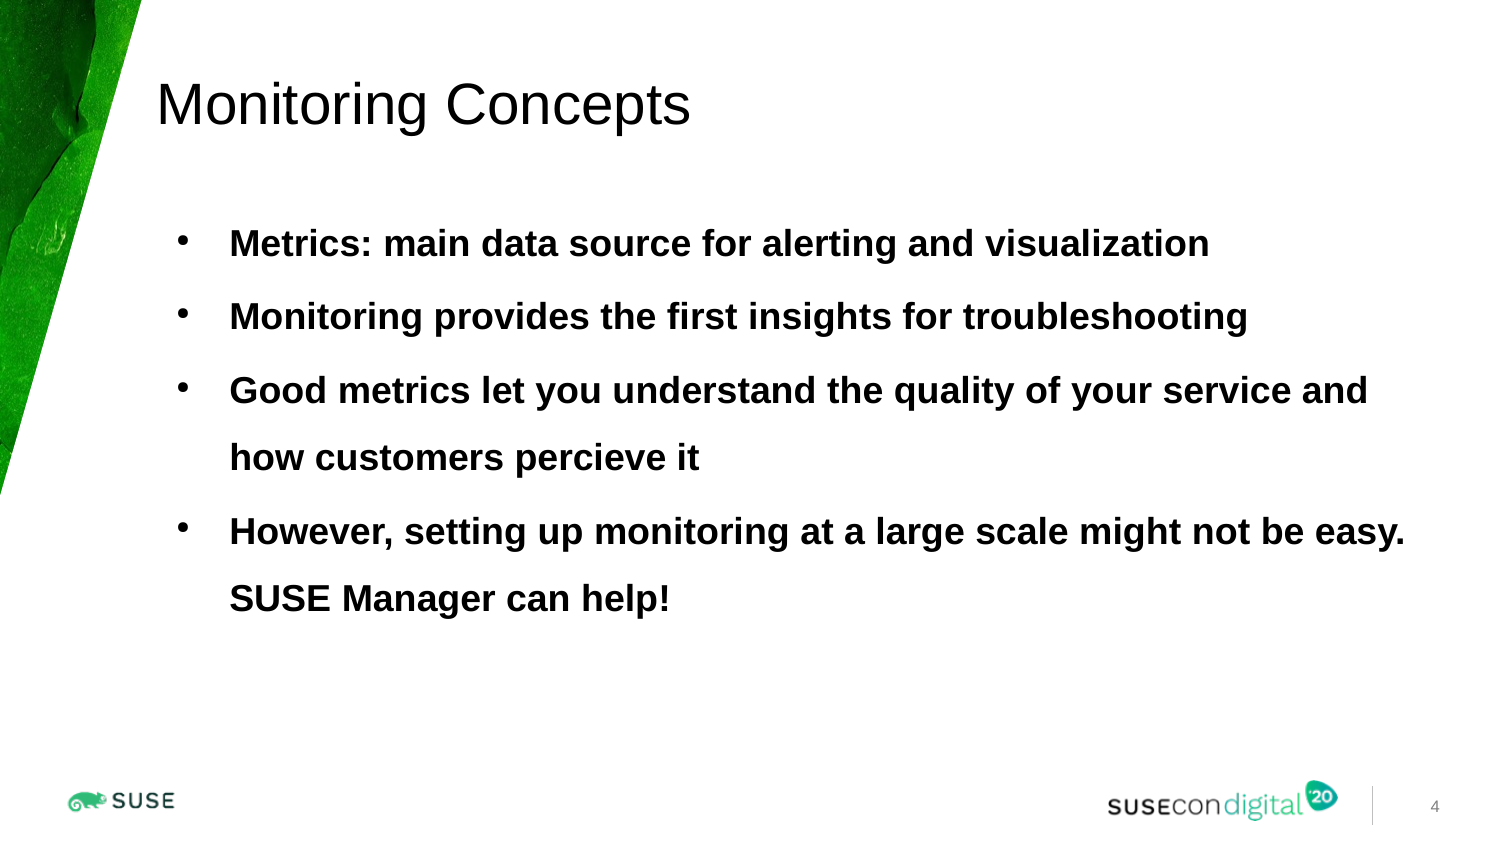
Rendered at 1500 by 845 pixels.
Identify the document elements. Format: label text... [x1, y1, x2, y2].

list Metrics: main data source for alerting and visualization Monitoring provides the first insights for troubleshooting Good metrics let you understand the quality of your service and how customers percieve it However, setting up monitoring at a large scale might not be easy. SUSE Manager can help! [143, 188, 1453, 756]
title Monitoring Concepts [141, 66, 1453, 151]
picture [0, 0, 141, 492]
picture [1108, 780, 1338, 821]
picture [53, 777, 189, 824]
